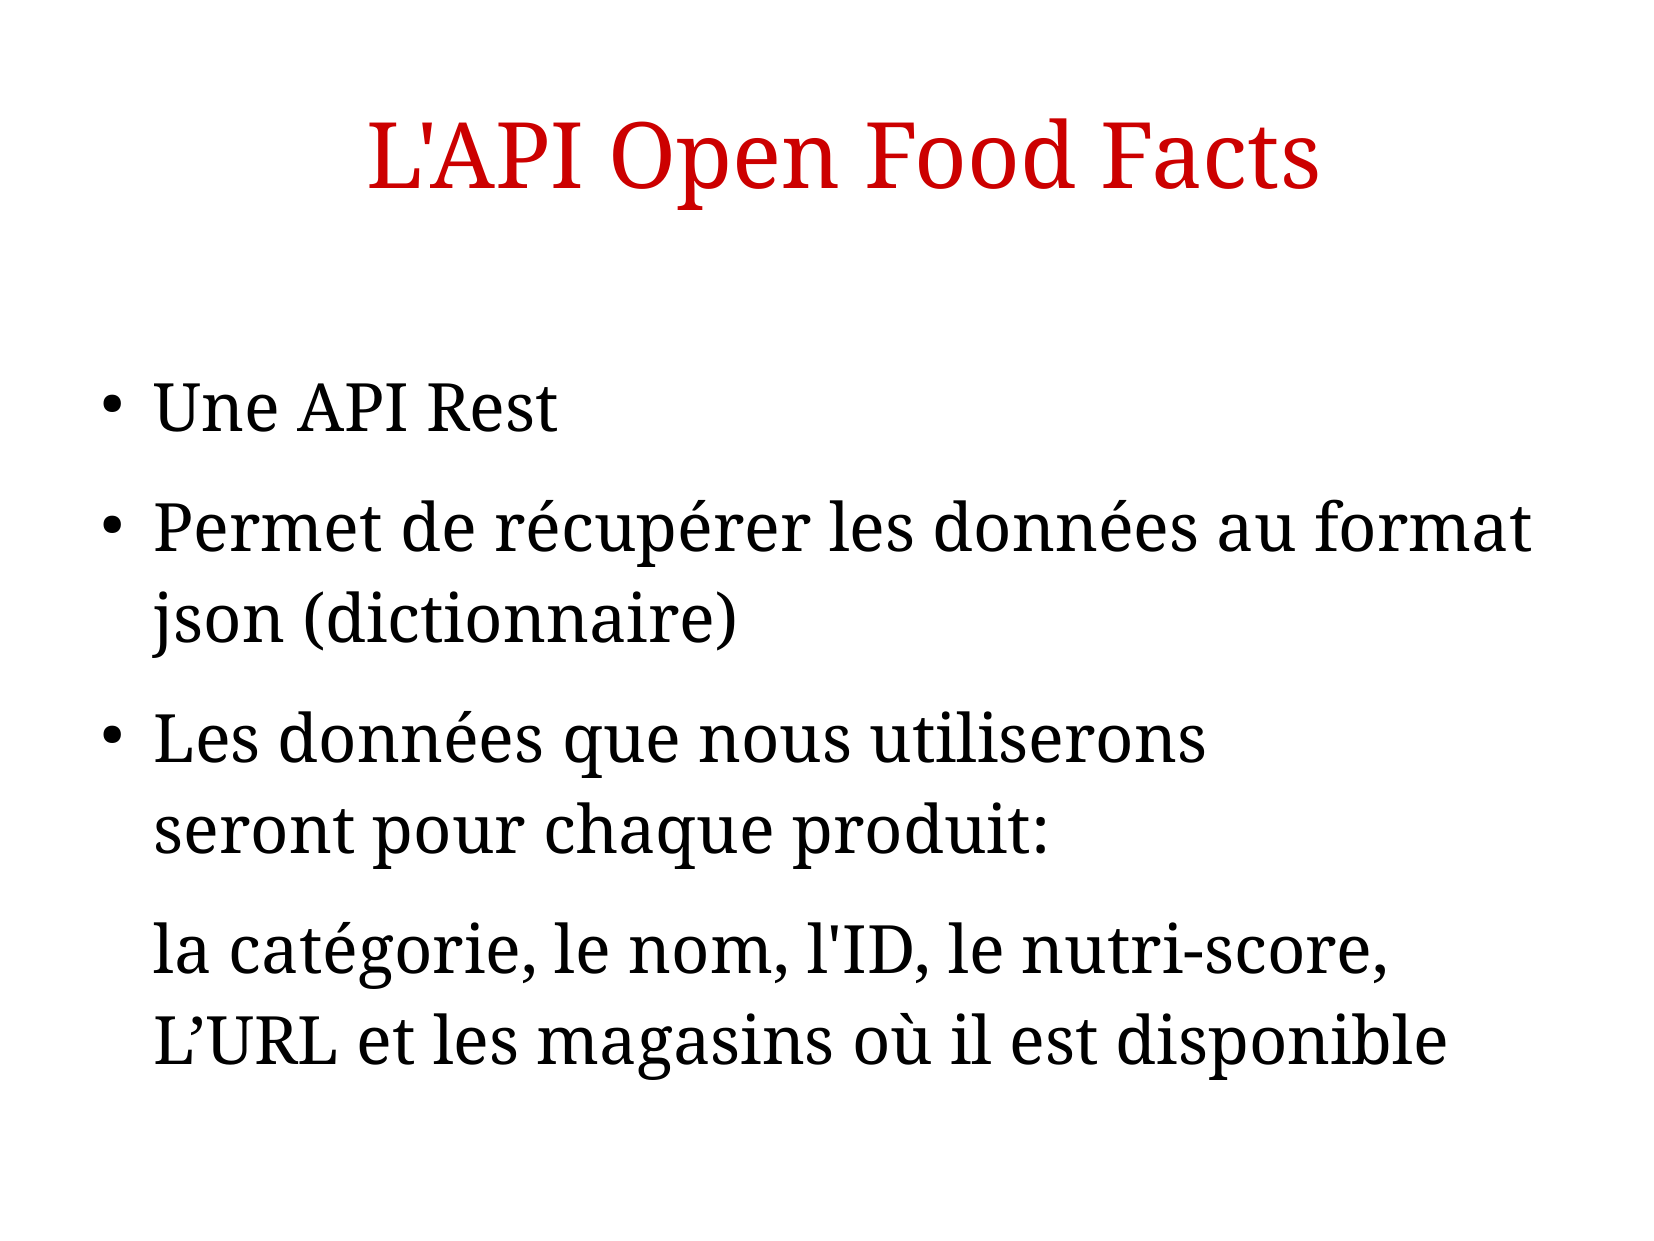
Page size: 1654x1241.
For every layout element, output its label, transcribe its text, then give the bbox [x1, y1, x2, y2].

list Une API Rest Permet de récupérer les données au format json (dictionnaire) Les données que nous utiliserons seront pour chaque produit: la catégorie, le nom, l'ID, le nutri-score, L’URL et les magasins où il est disponible [82, 240, 1571, 1174]
title L'API Open Food Facts [82, 49, 1571, 240]
